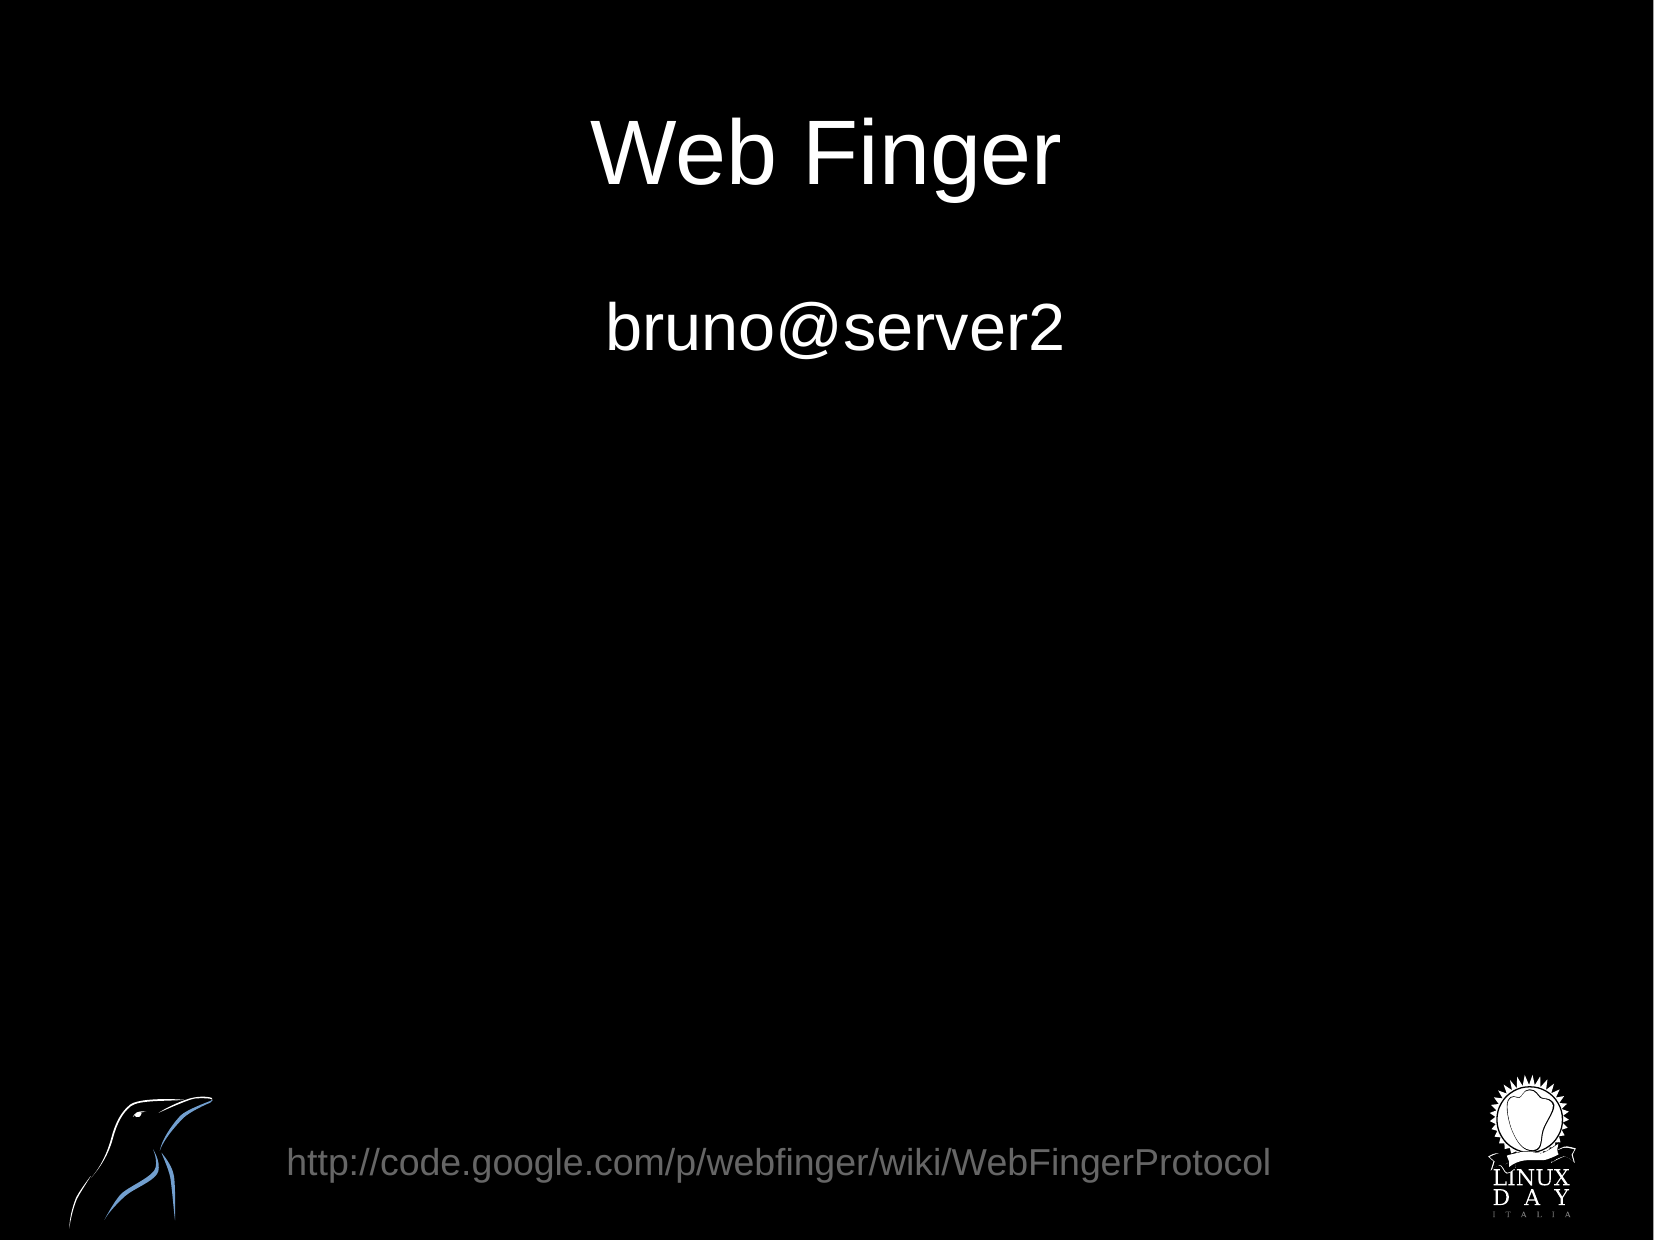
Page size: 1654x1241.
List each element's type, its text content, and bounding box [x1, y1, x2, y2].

list bruno@server2 [82, 290, 1571, 1109]
title Web Finger [82, 56, 1571, 250]
text_box http://code.google.com/p/webfinger/wiki/WebFingerProtocol [271, 1133, 1441, 1191]
